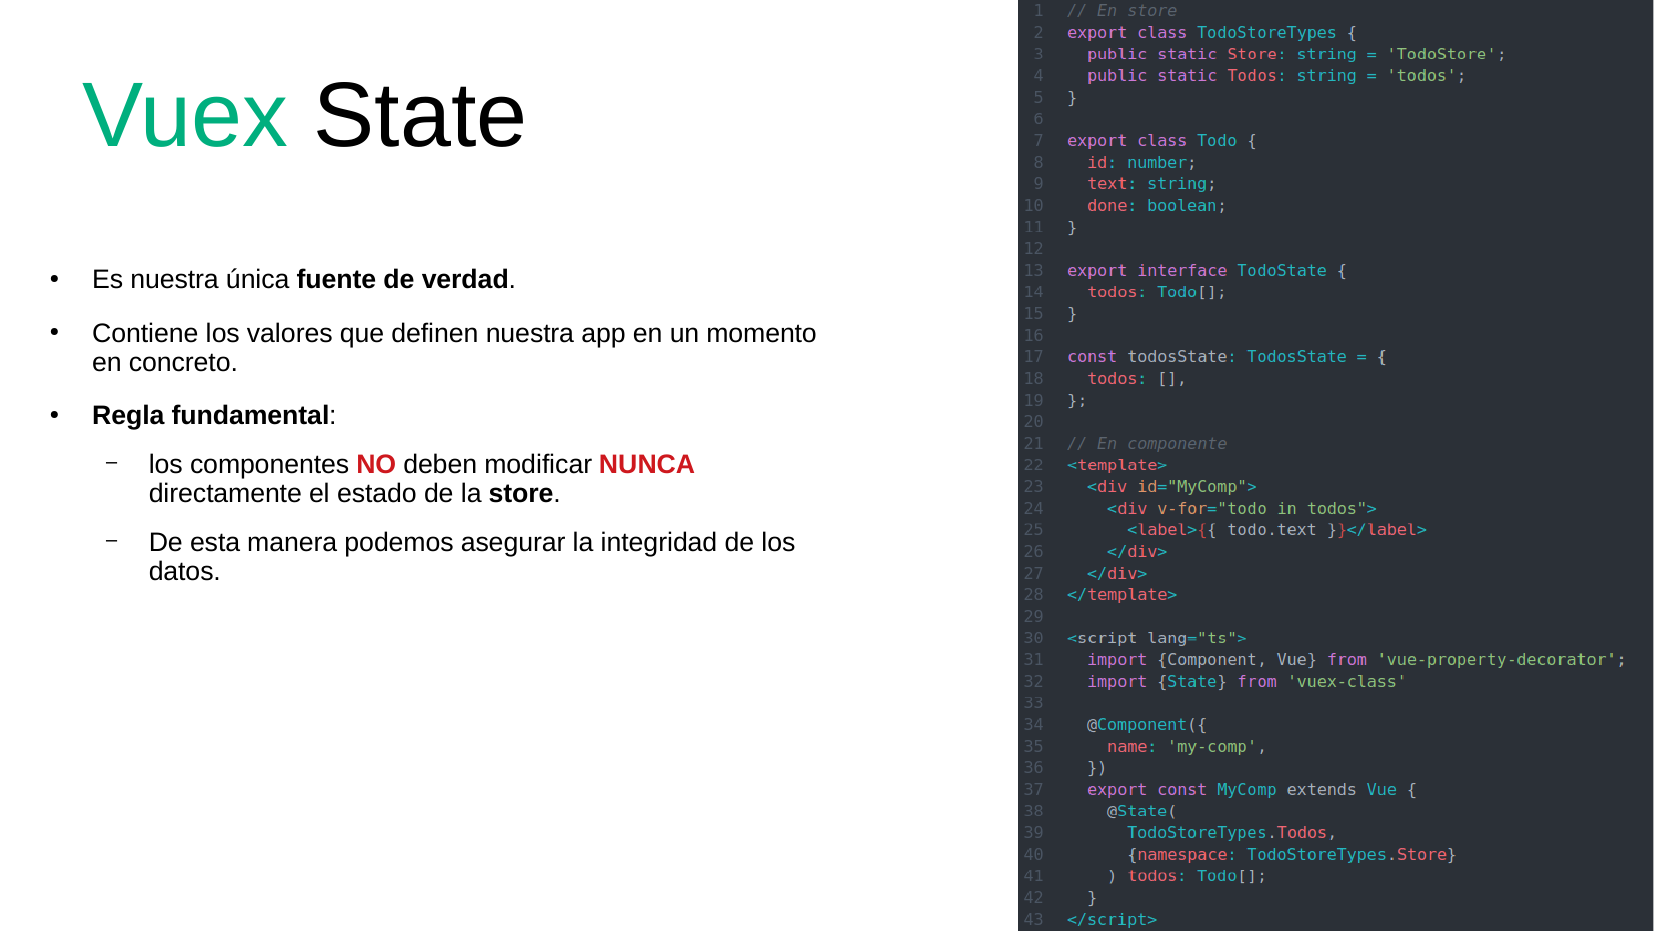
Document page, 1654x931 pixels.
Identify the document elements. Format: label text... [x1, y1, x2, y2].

list Es nuestra única fuente de verdad. Contiene los valores que definen nuestra app en un momento en concreto. Regla fundamental: los componentes NO deben modificar NUNCA directamente el estado de la store. De esta manera podemos asegurar la integridad de los datos. [35, 264, 851, 591]
title Vuex State [82, 37, 1018, 193]
picture [1018, 0, 1654, 931]
